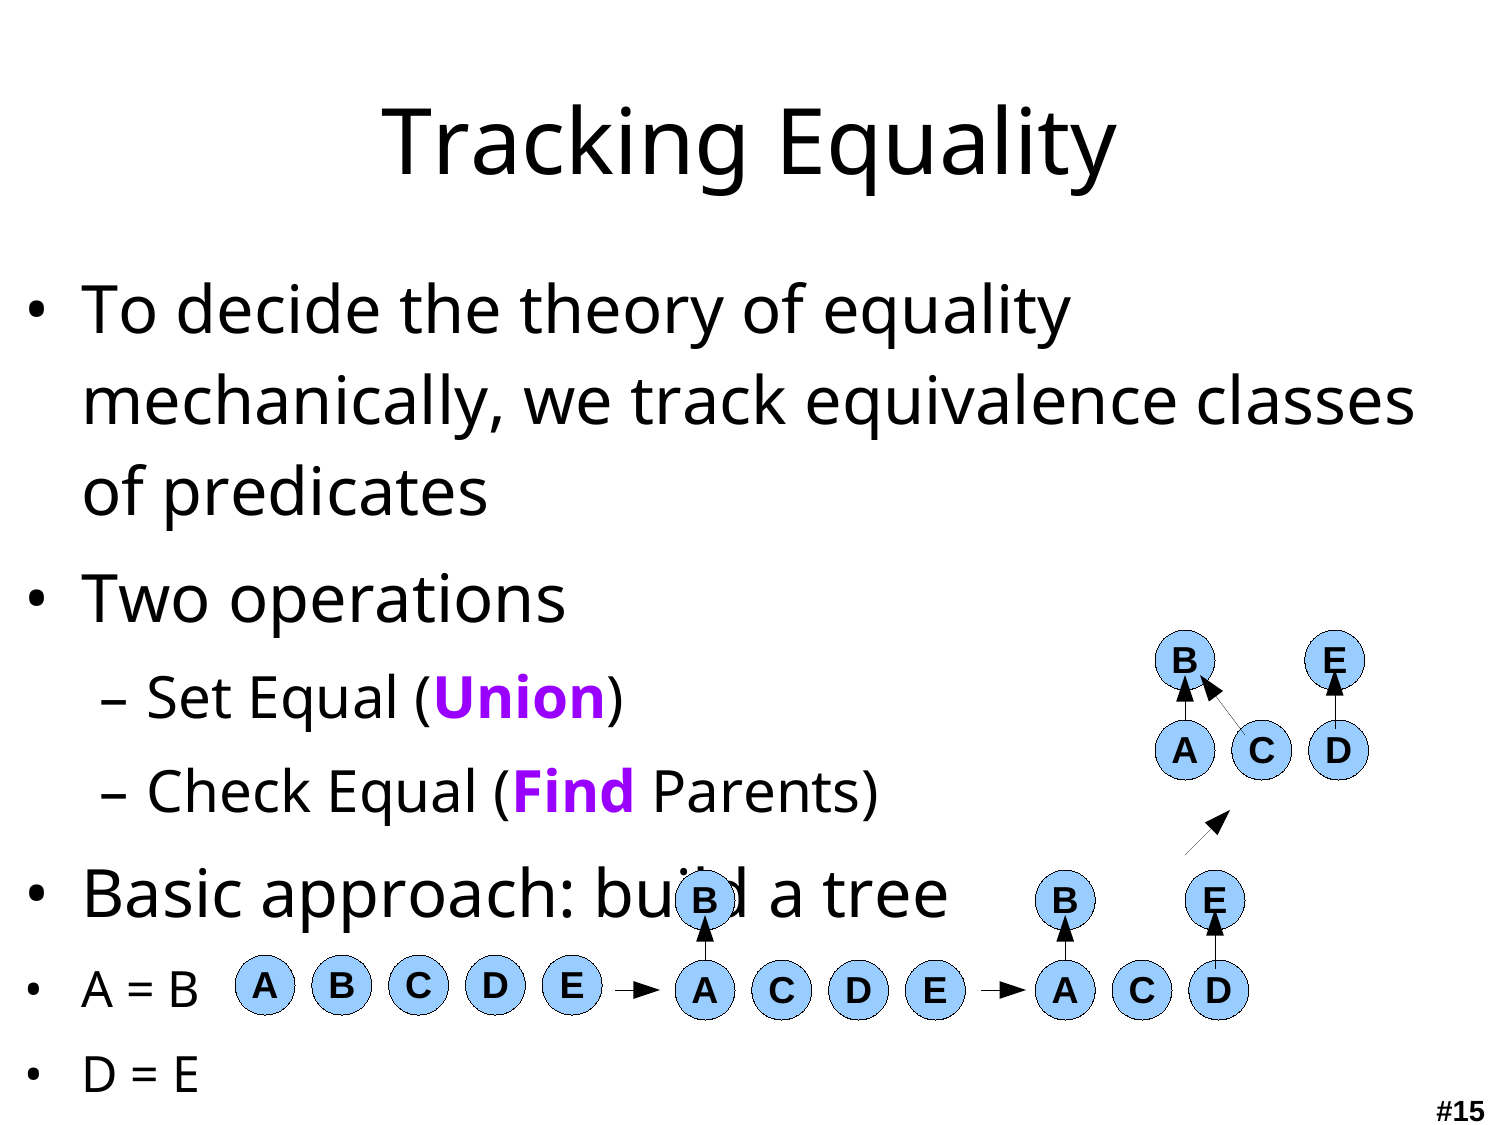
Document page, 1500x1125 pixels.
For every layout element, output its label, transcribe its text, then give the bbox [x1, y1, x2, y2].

text_box D [465, 955, 526, 1016]
text_box E [905, 960, 966, 1021]
text_box B [1155, 630, 1216, 690]
text_box B [1035, 870, 1096, 930]
text_box D [1188, 960, 1249, 1021]
text_box A [1035, 960, 1096, 1021]
text_box C [388, 955, 449, 1016]
text_box C [1231, 720, 1292, 781]
text_box B [311, 955, 372, 1016]
text_box C [1112, 960, 1173, 1021]
text_box D [1308, 720, 1369, 781]
text_box A [1155, 720, 1216, 781]
text_box D [828, 960, 889, 1021]
text_box B [675, 870, 736, 930]
text_box E [542, 955, 603, 1016]
list To decide the theory of equality mechanically, we track equivalence classes of predicates Two operations Set Equal (Union) Check Equal (Find Parents) Basic approach: build a tree A = B D = E C = B [24, 262, 1476, 1101]
text_box E [1304, 630, 1365, 690]
text_box E [1185, 870, 1246, 930]
text_box A [235, 955, 296, 1016]
title Tracking Equality [24, 45, 1476, 233]
text_box C [751, 960, 812, 1021]
text_box A [675, 960, 736, 1021]
